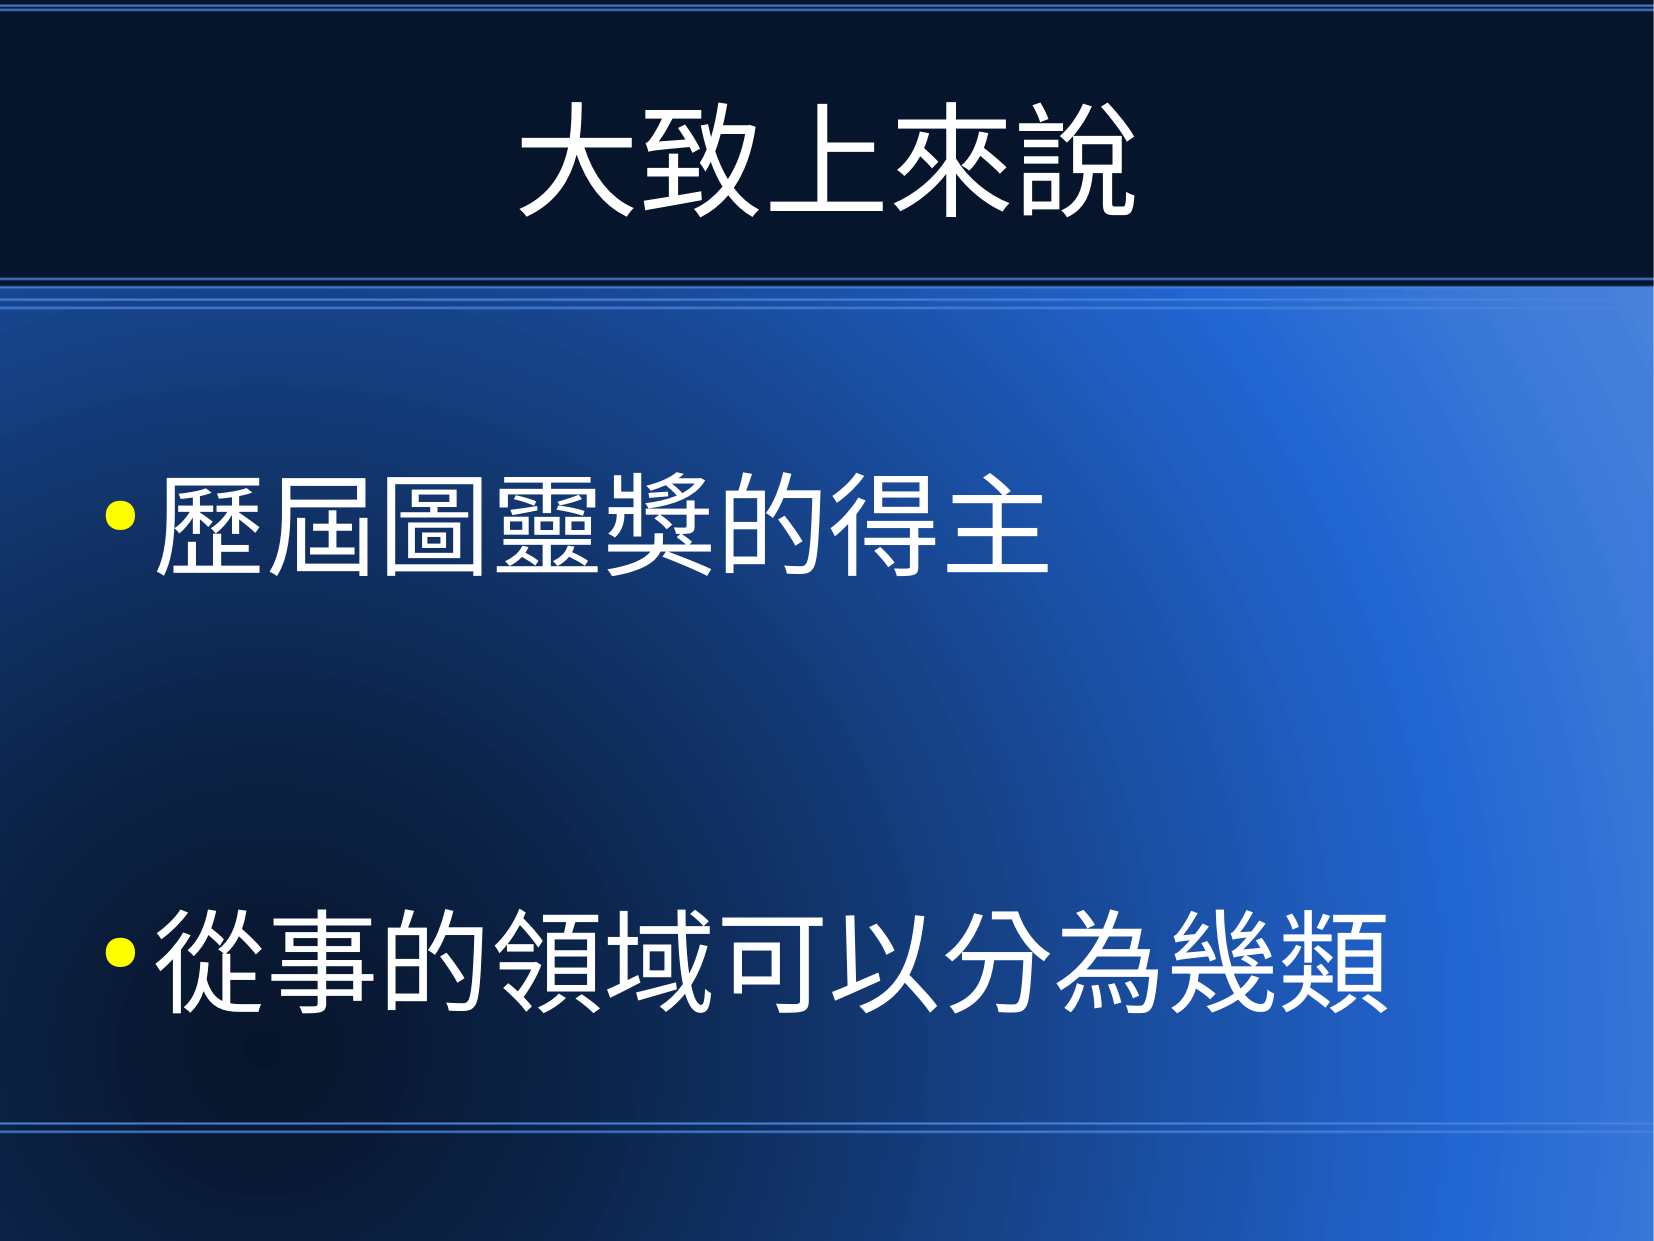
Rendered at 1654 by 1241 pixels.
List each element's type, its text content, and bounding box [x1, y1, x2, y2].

list 歷屆圖靈獎的得主 從事的領域可以分為幾類 [82, 355, 1571, 1241]
picture [0, 0, 1654, 1241]
title 大致上來說 [82, 49, 1571, 257]
